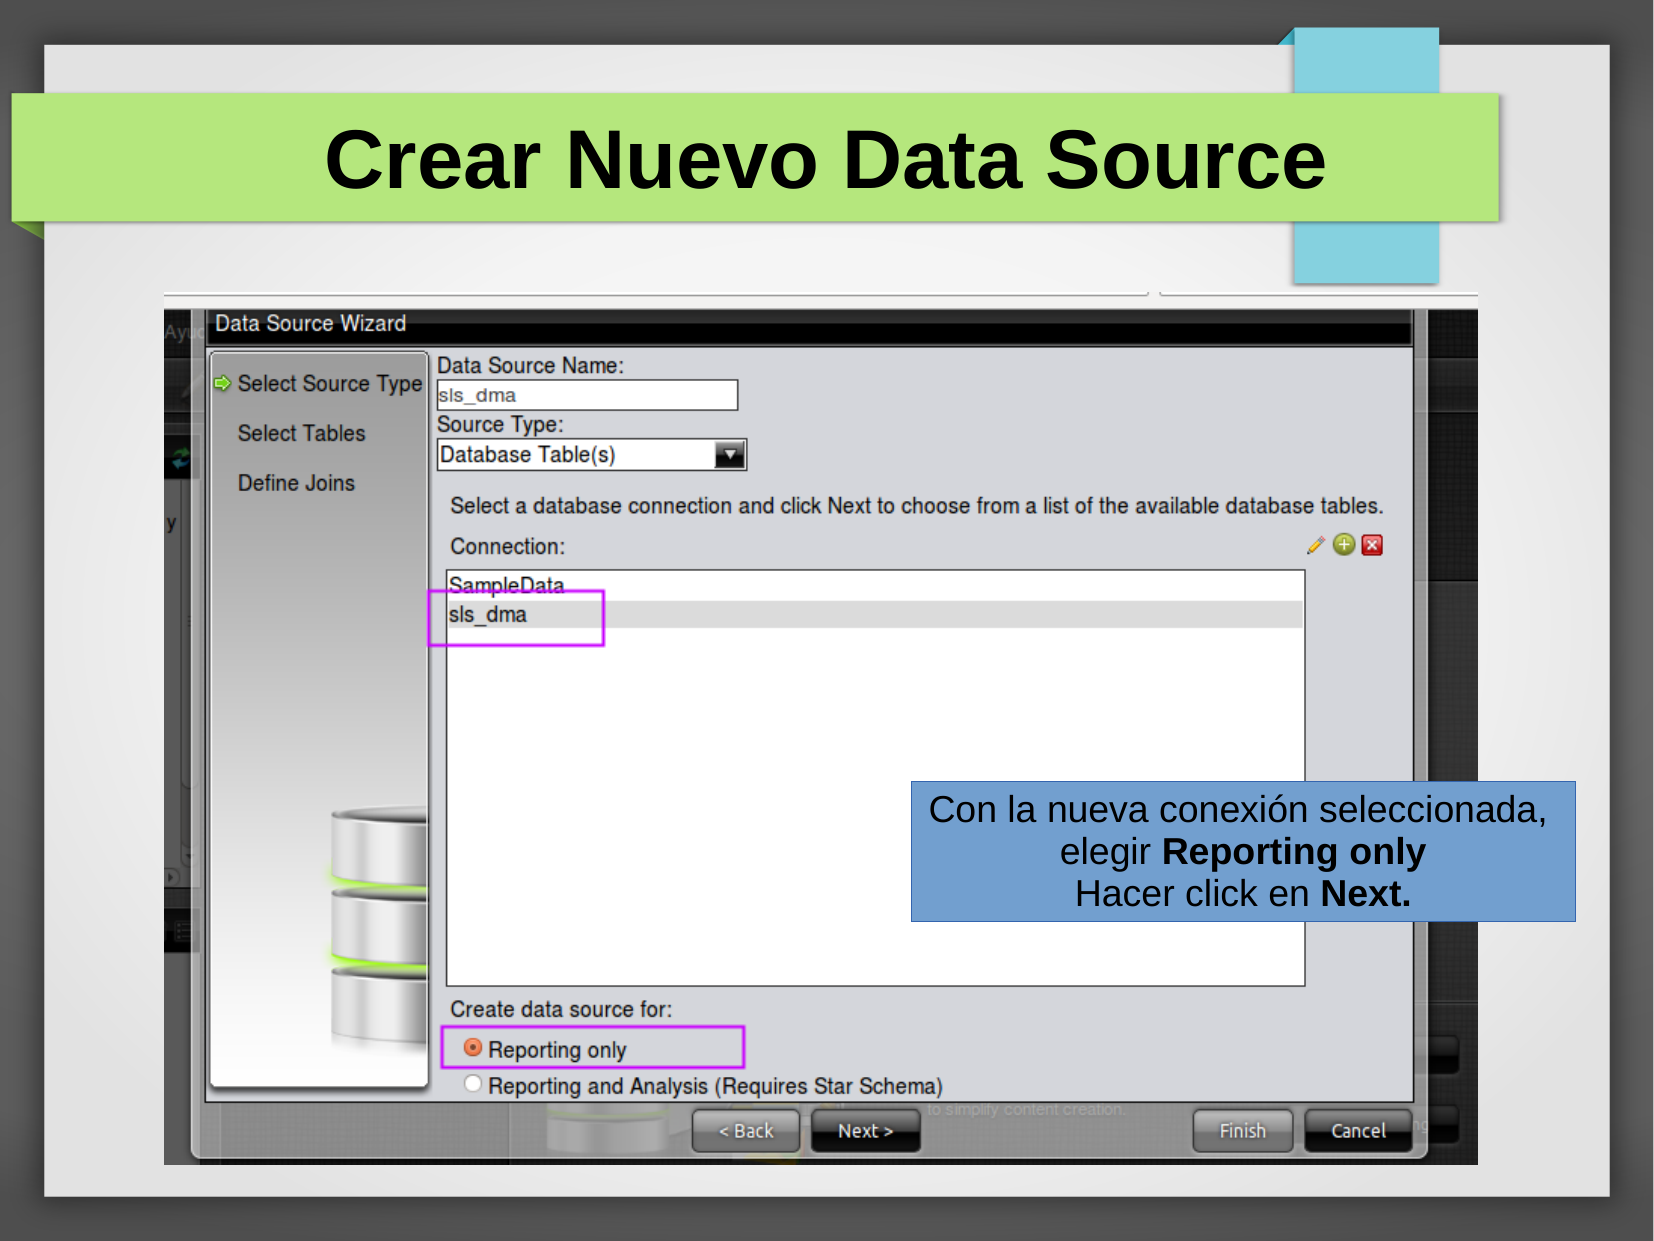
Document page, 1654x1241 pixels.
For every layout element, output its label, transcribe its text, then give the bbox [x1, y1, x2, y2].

text_box Con la nueva conexión seleccionada, elegir Reporting only Hacer click en Next. [911, 781, 1576, 922]
picture [0, 0, 1654, 1241]
title Crear Nuevo Data Source [70, 106, 1583, 213]
